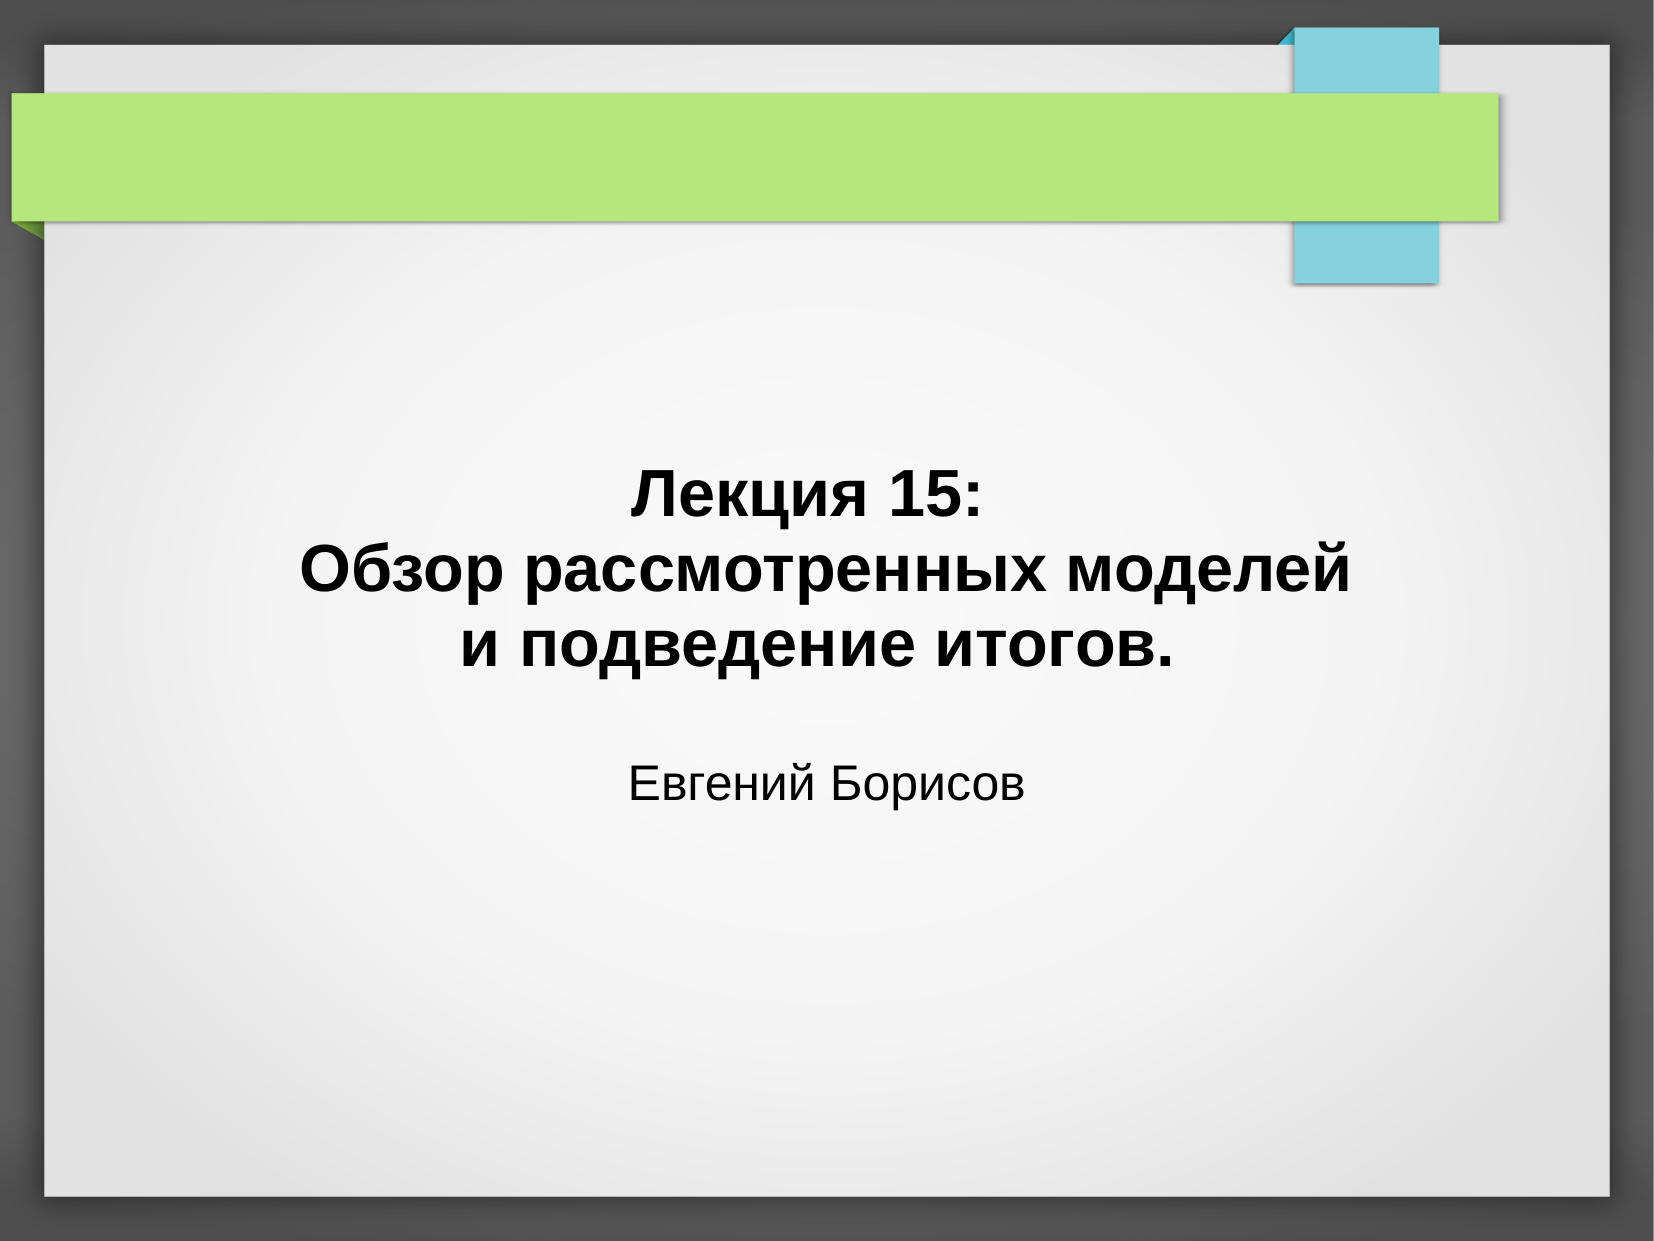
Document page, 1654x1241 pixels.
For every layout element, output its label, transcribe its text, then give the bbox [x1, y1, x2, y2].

subtitle Лекция 15: Обзор рассмотренных моделей и подведение итогов. Евгений Борисов [82, 290, 1571, 1010]
picture [0, 0, 1654, 1241]
